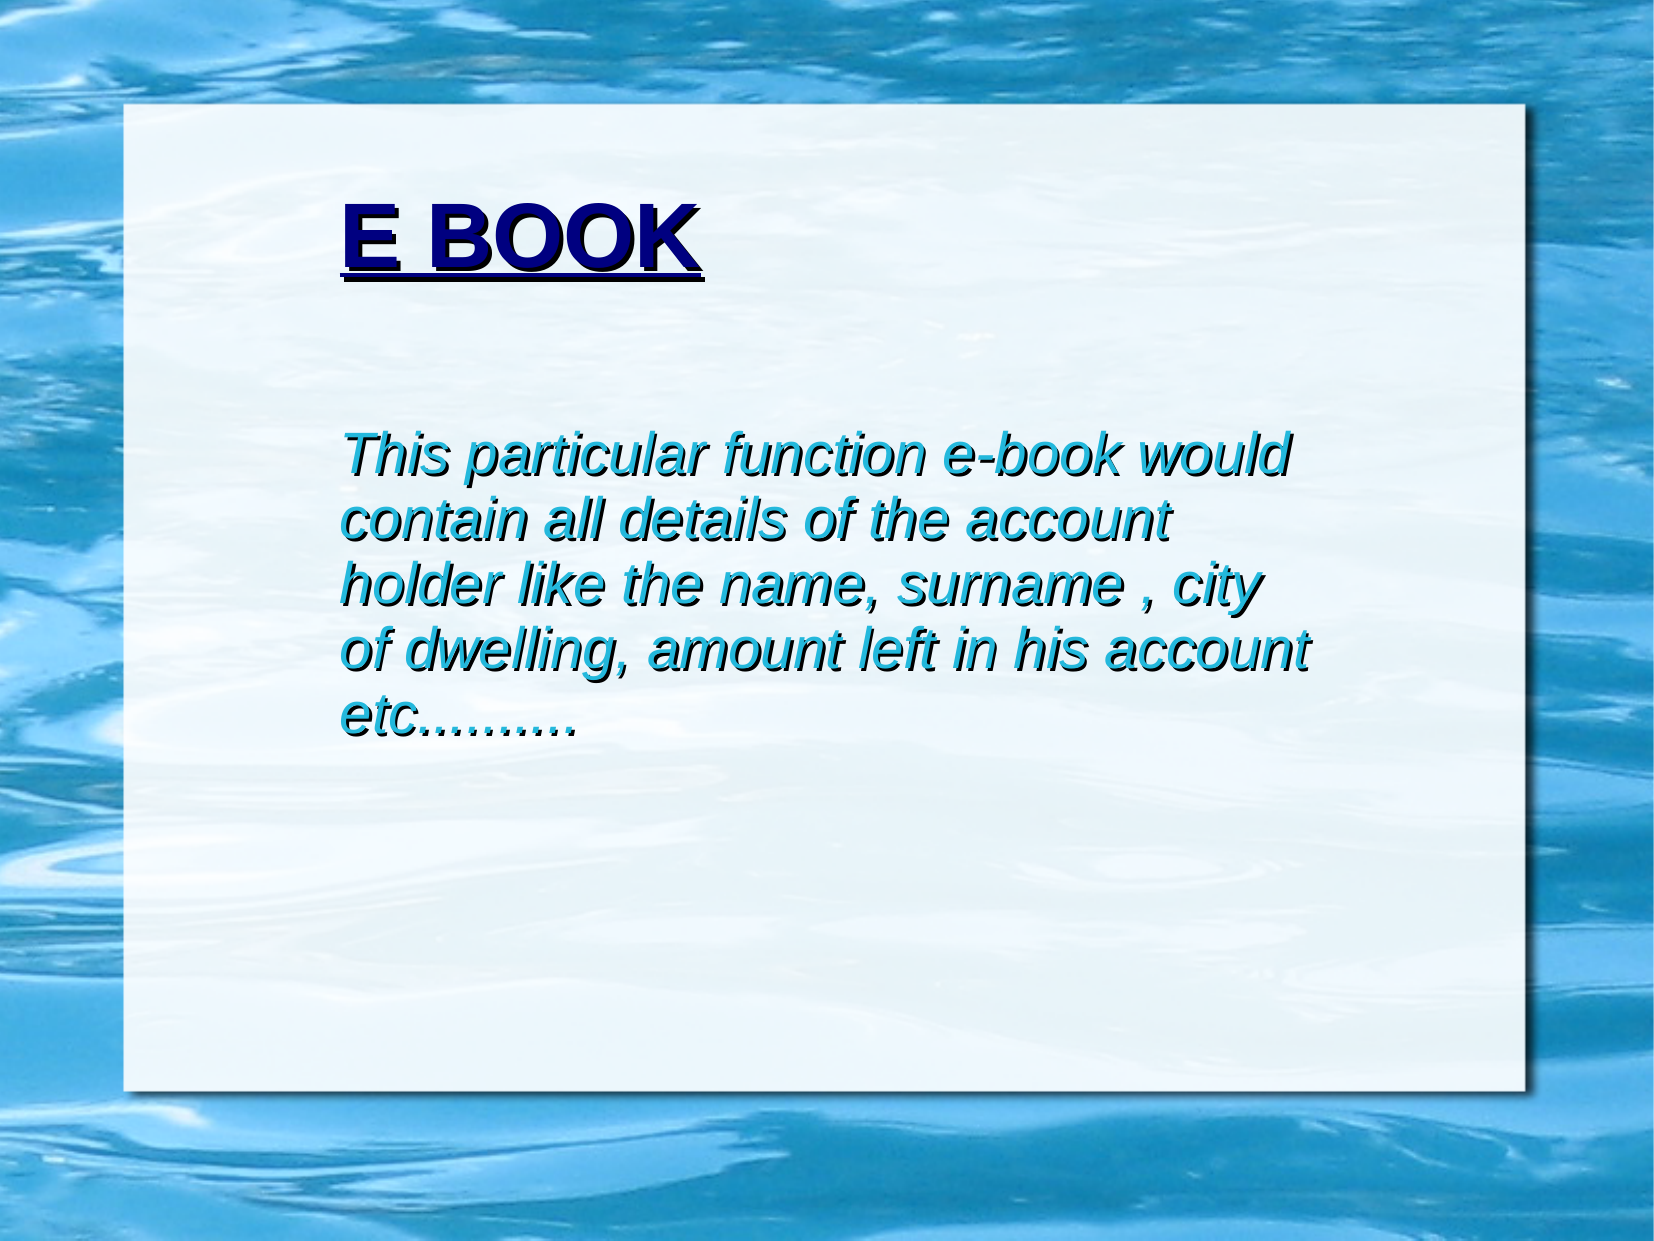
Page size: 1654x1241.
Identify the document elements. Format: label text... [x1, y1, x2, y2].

text_box This particular function e-book would contain all details of the account holder like the name, surname , city of dwelling, amount left in his account etc.......... [324, 413, 1329, 754]
text_box E BOOK [324, 177, 1329, 295]
picture [0, 0, 1654, 1241]
